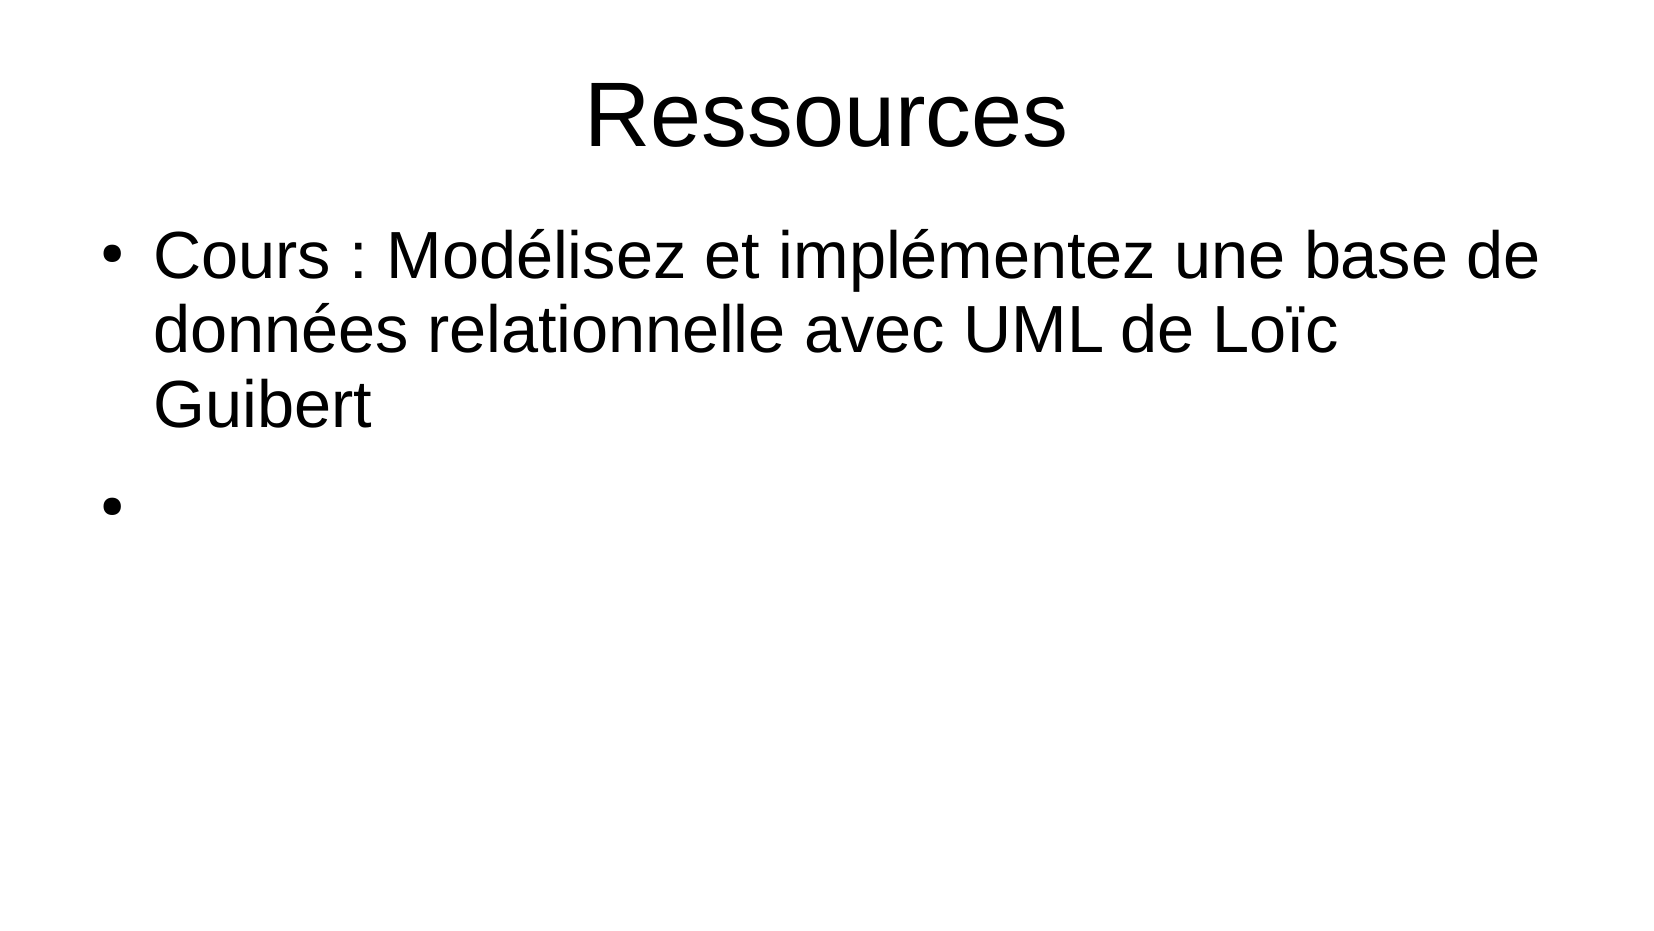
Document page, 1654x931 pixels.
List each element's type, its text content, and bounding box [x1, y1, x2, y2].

list Cours : Modélisez et implémentez une base de données relationnelle avec UML de Loïc Guibert [82, 217, 1571, 758]
title Ressources [82, 37, 1571, 193]
